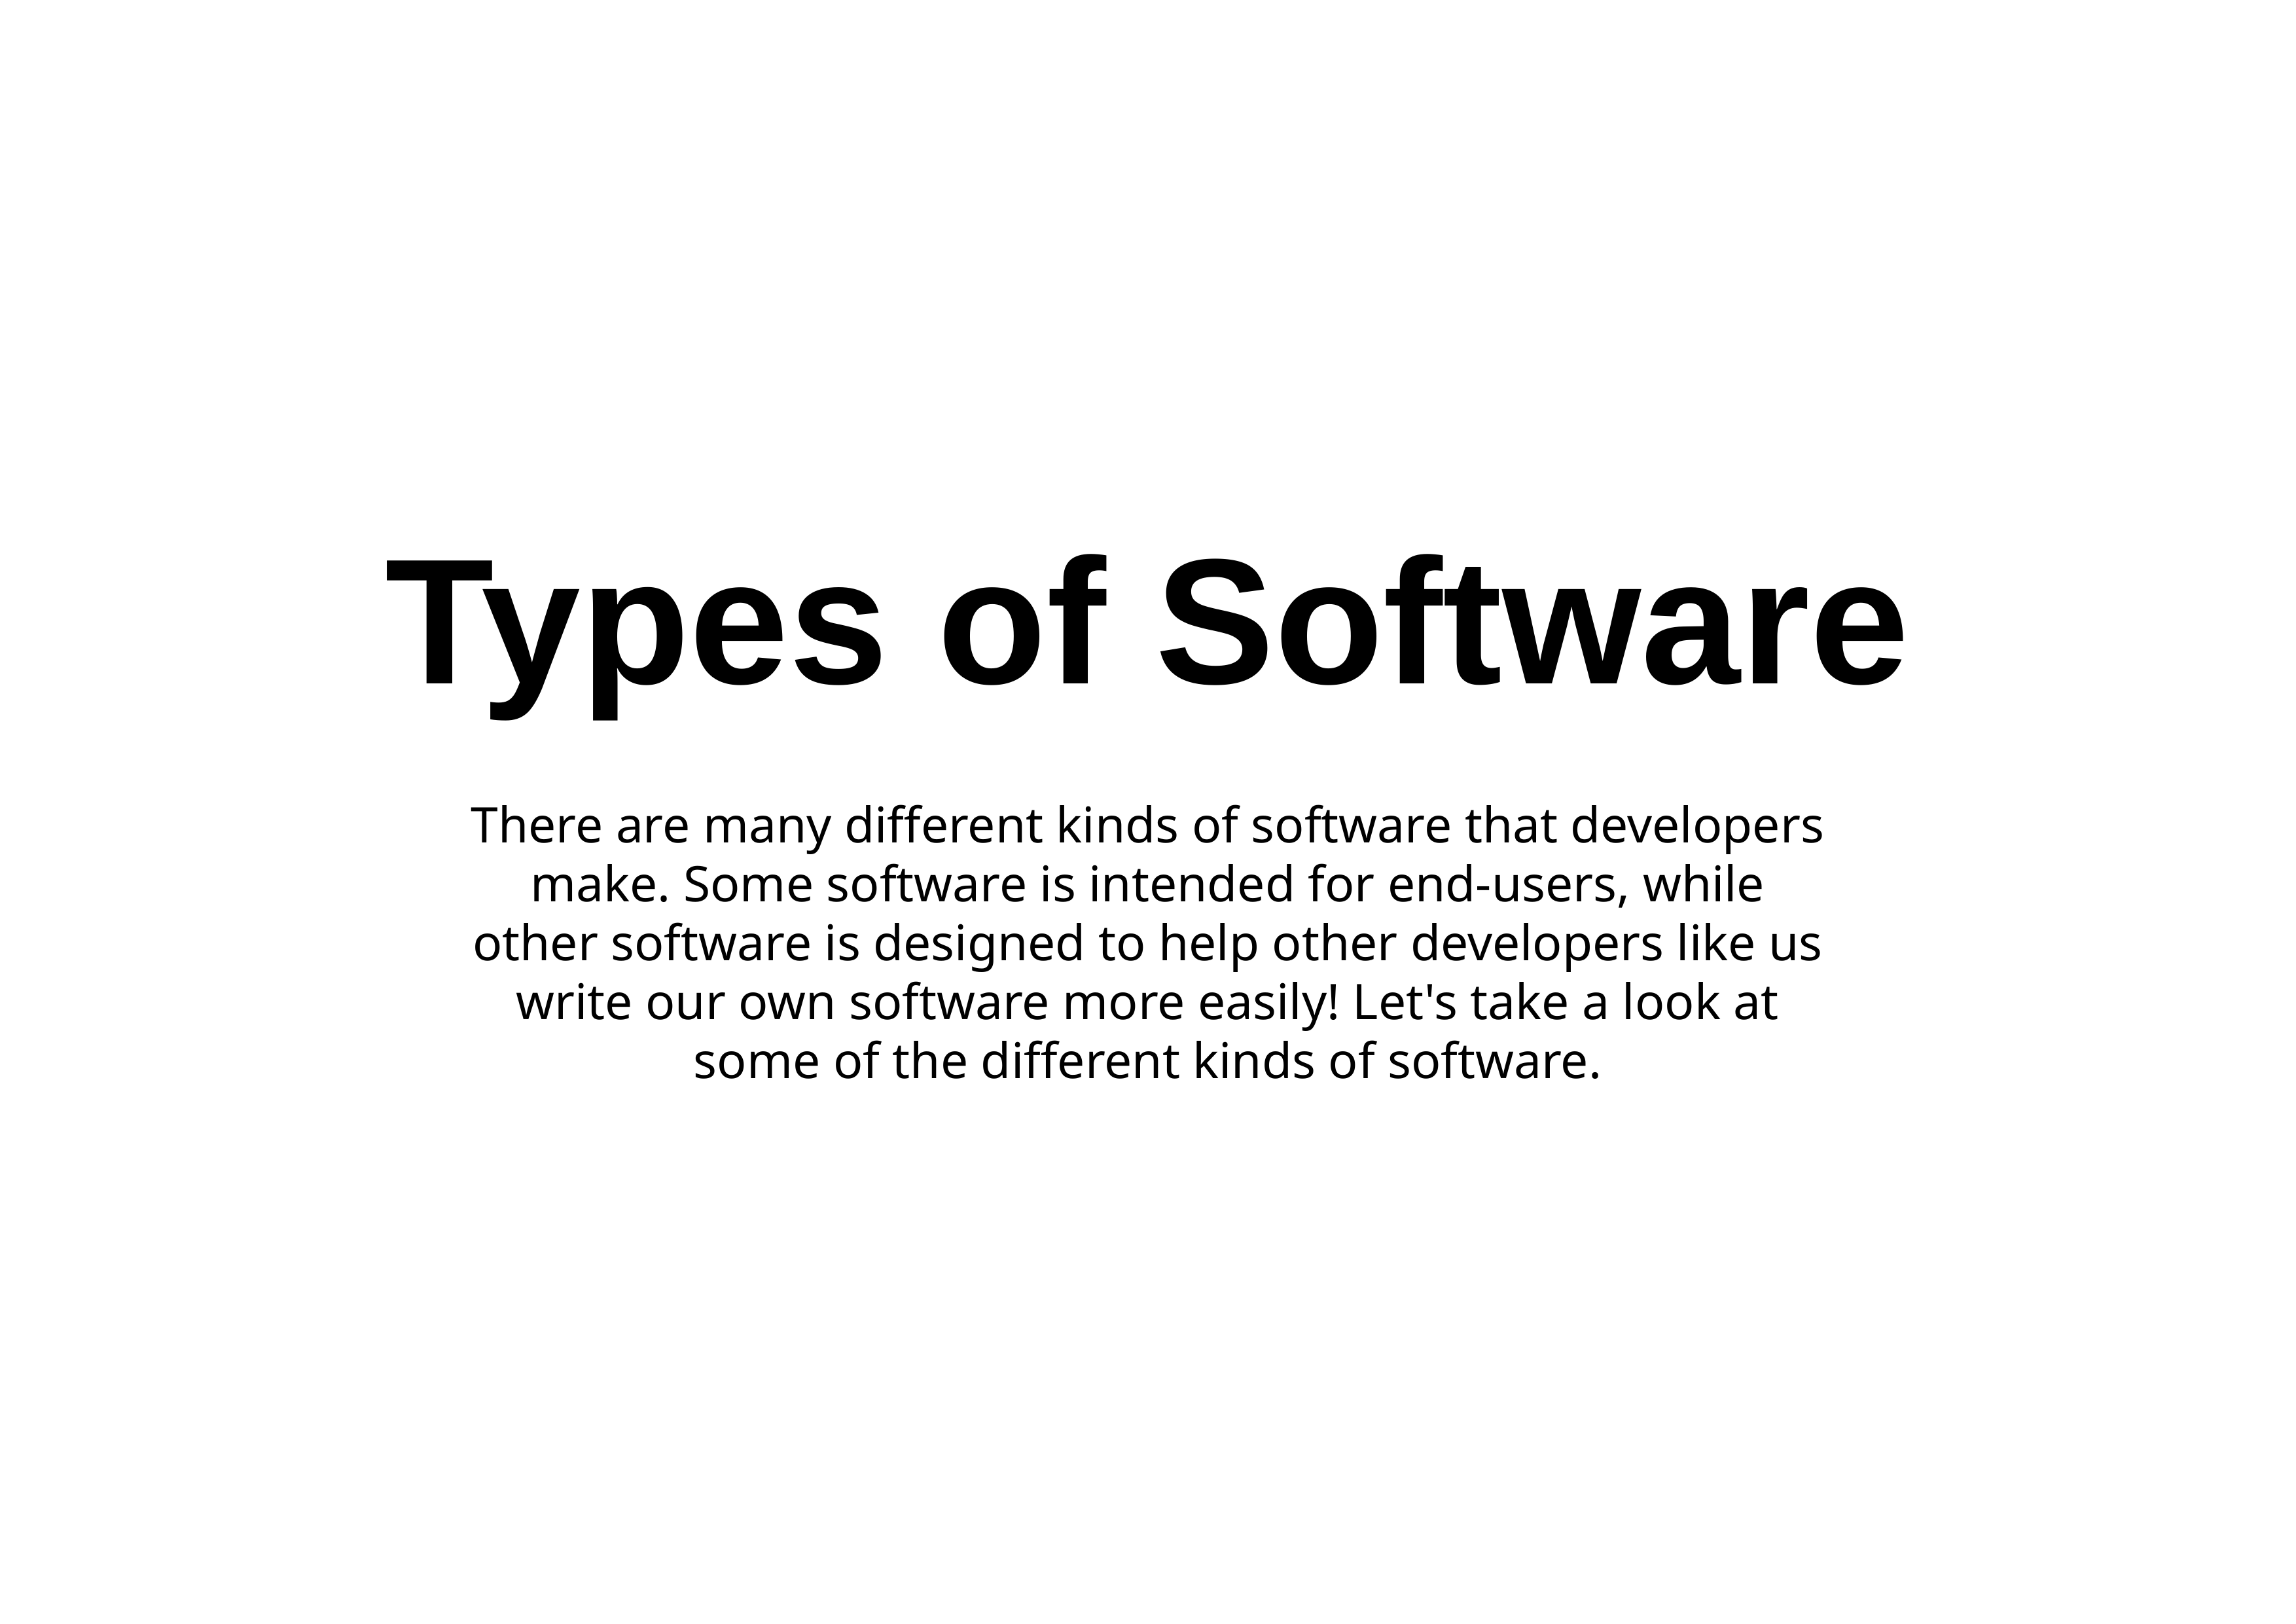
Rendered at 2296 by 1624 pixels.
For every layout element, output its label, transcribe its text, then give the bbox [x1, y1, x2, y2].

text_box There are many different kinds of software that developers make. Some software is intended for end-users, while other software is designed to help other developers like us write our own software more easily! Let's take a look at some of the different kinds of software. [456, 784, 1840, 1098]
title Types of Software [78, 522, 2218, 703]
